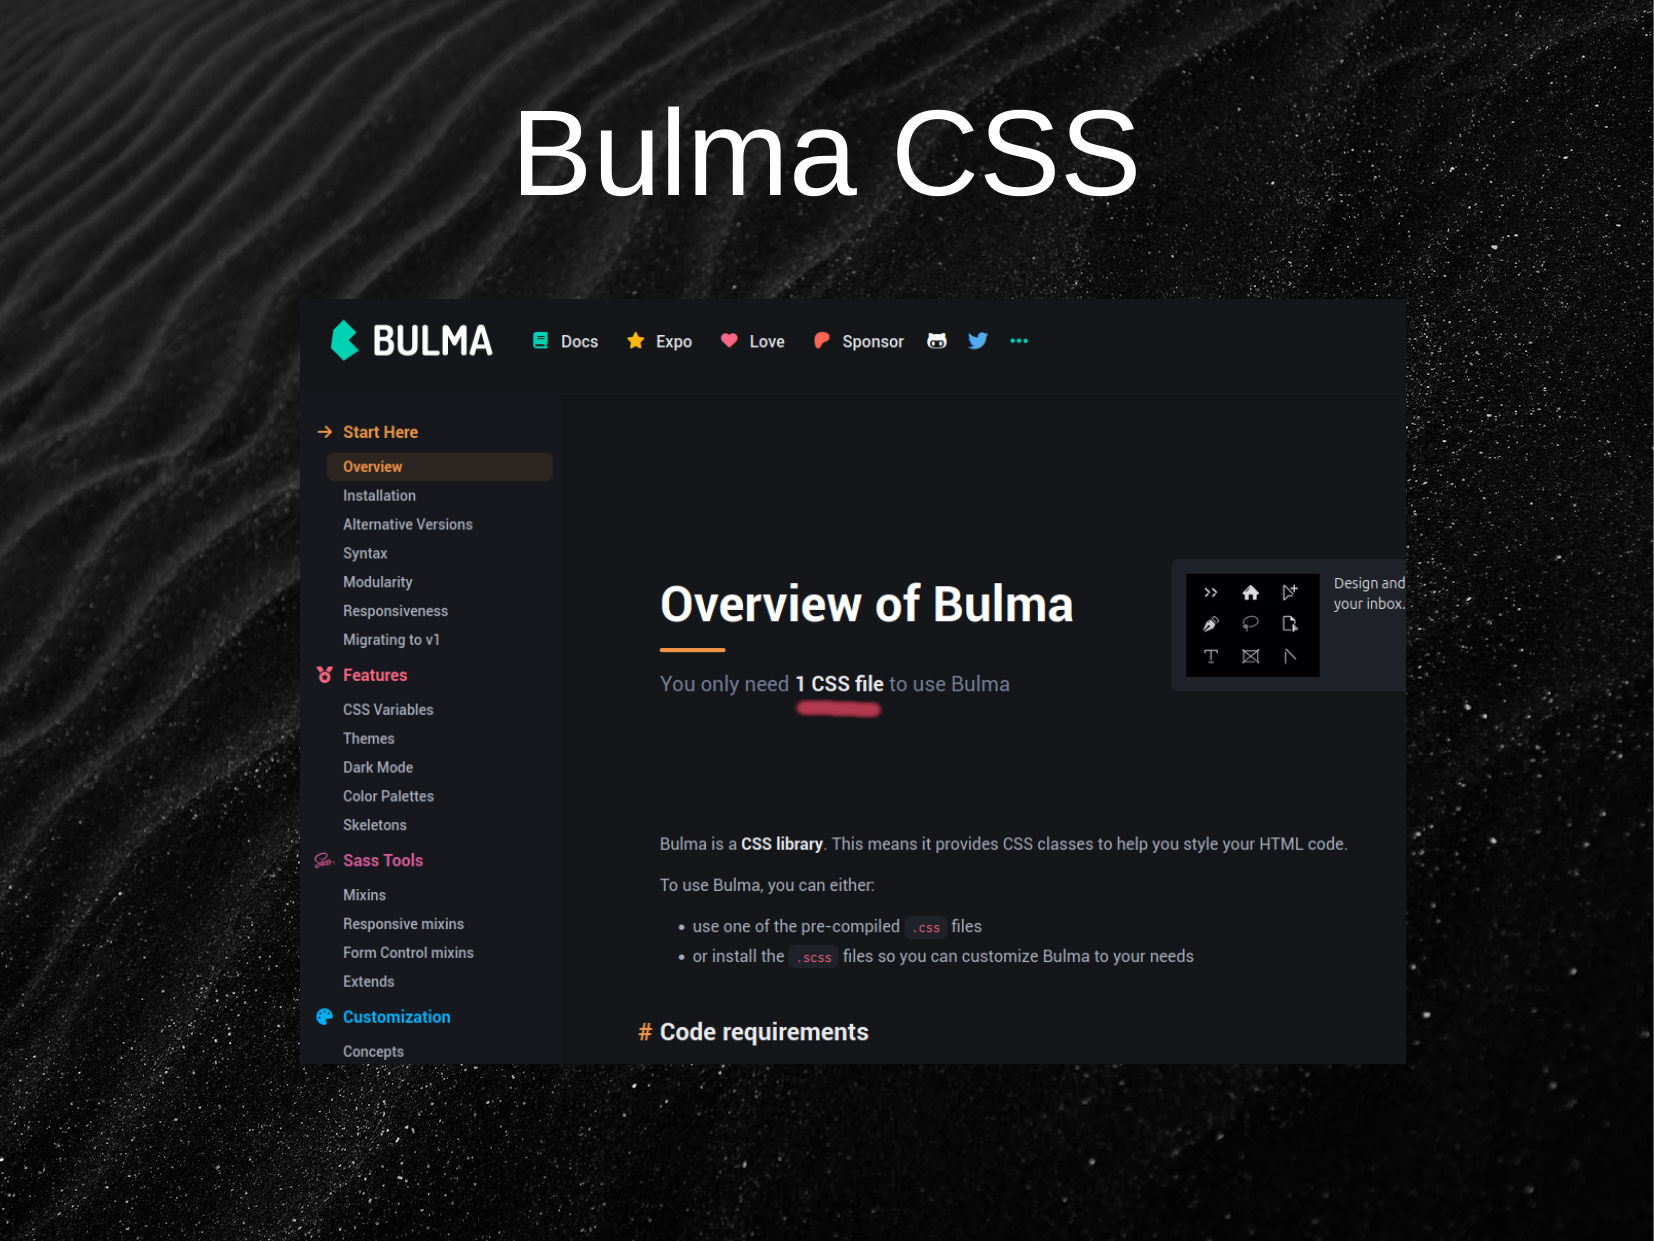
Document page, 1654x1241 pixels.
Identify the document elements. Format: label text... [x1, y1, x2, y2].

title Bulma CSS [82, 49, 1571, 257]
picture [0, 0, 1654, 1241]
